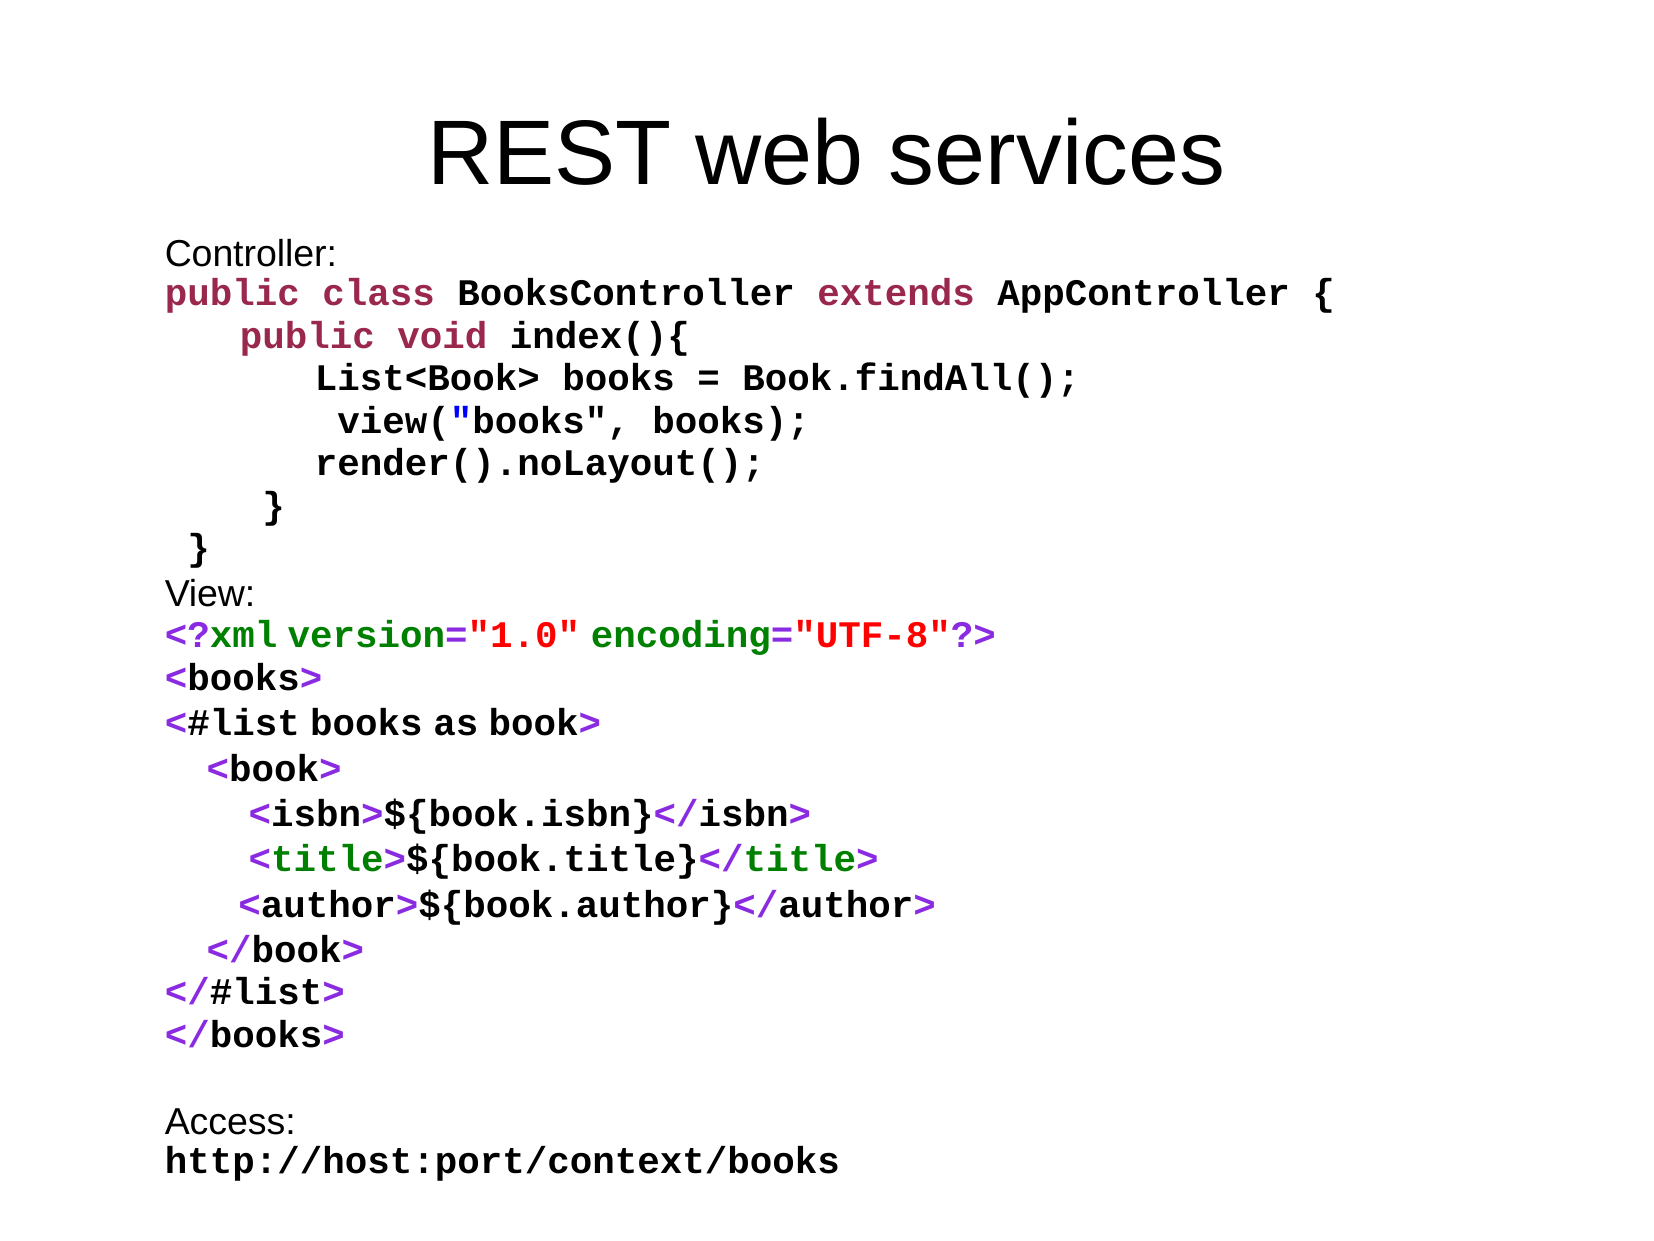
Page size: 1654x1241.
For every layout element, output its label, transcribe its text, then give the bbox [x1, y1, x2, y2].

title REST web services [82, 56, 1571, 250]
text_box Controller: public class BooksController extends AppController { public void index(){ List<Book> books = Book.findAll(); view("books", books); render().noLayout(); } } View: <?xml version="1.0" encoding="UTF-8"?> <books> <#list books as book> <book> <isbn>${book.isbn}</isbn> <title>${book.title}</title> <author>${book.author}</author> </book> </#list> </books> Access: http://host:port/context/books [150, 225, 1350, 1193]
